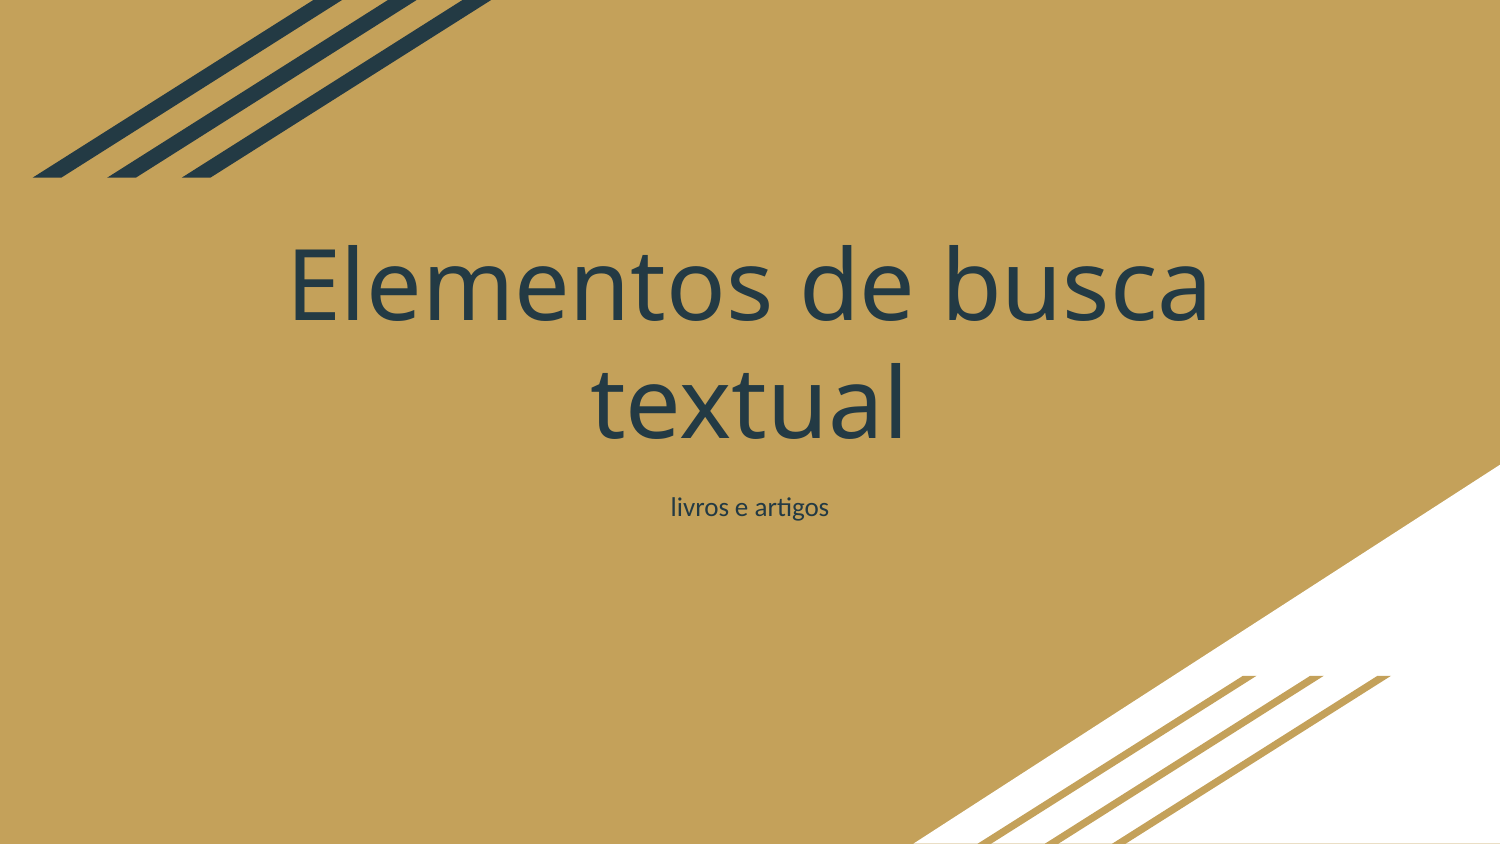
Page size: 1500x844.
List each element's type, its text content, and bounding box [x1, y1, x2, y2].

title Elementos de busca textual [227, 227, 1273, 454]
list livros e artigos [227, 469, 1273, 575]
